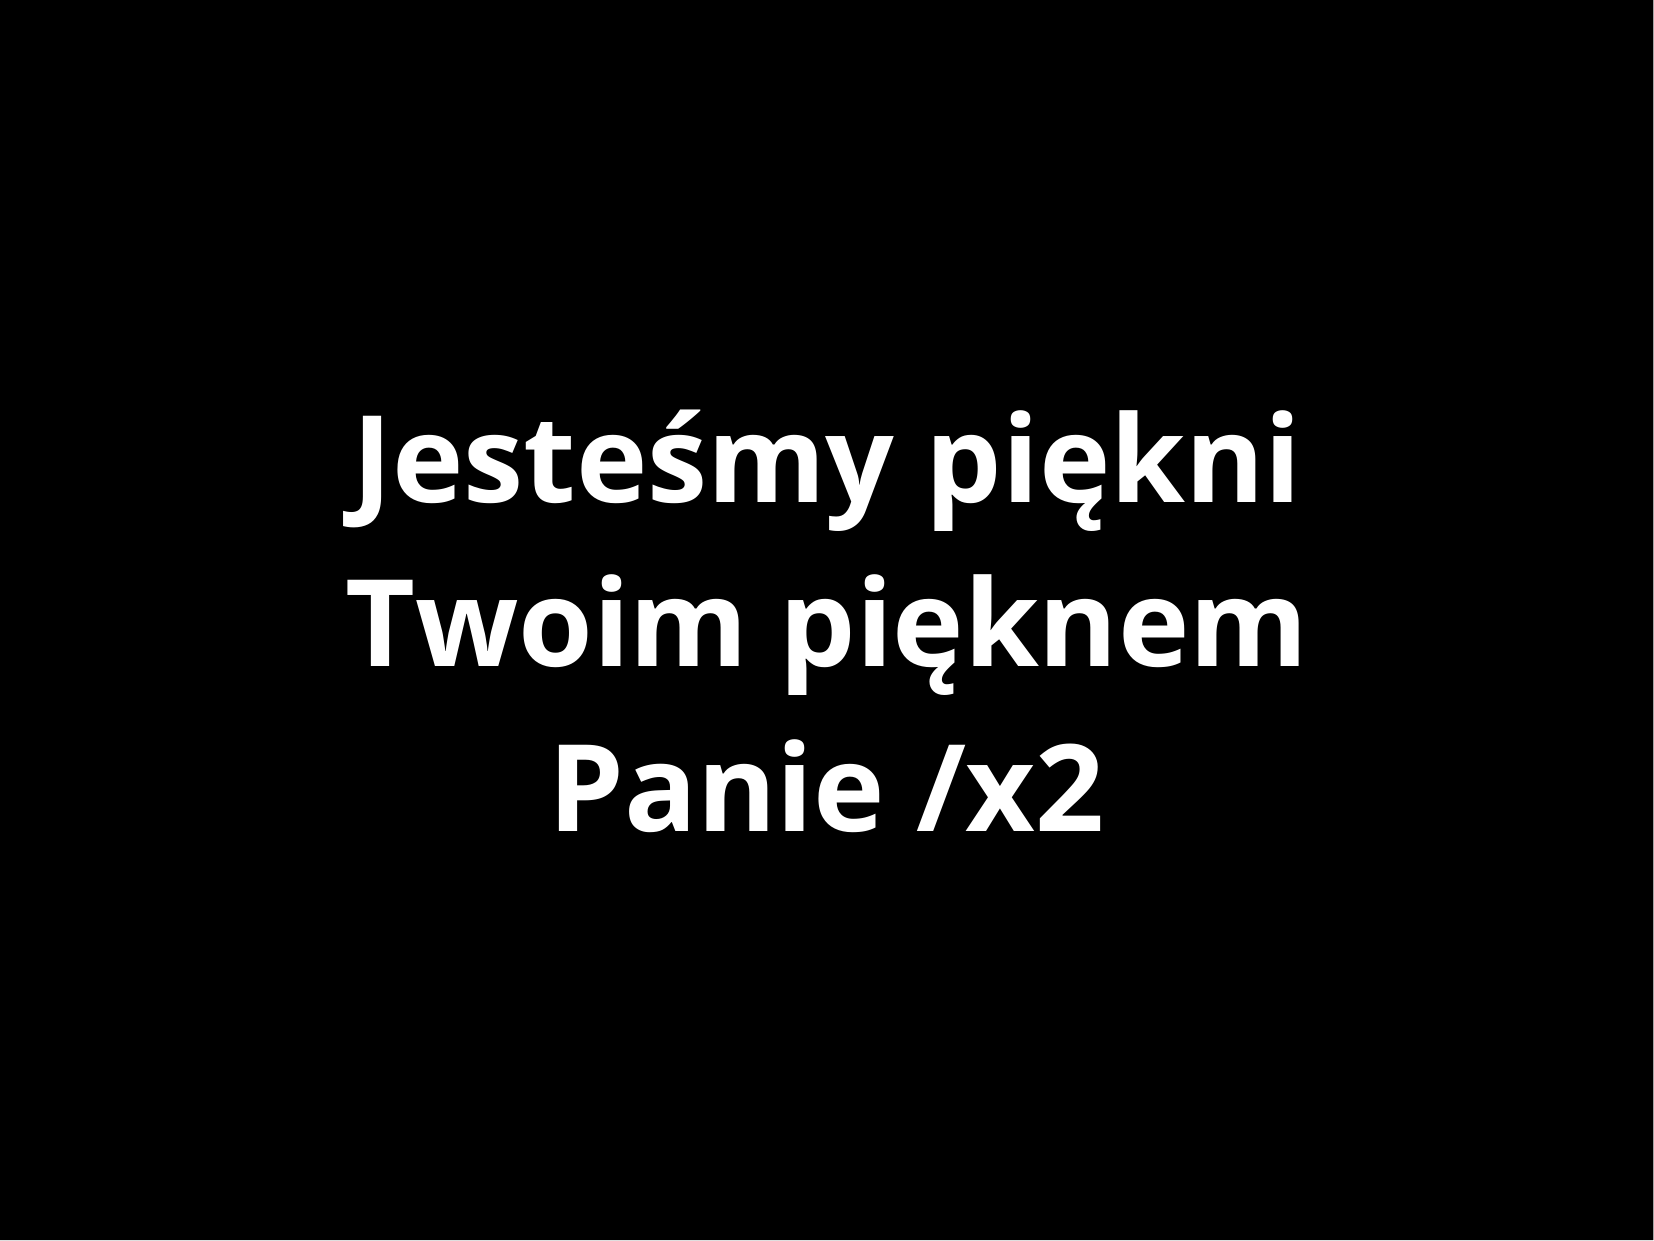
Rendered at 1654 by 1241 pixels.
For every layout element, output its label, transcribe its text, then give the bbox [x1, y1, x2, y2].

title Jesteśmy piękni Twoim pięknem Panie /x2 [0, 0, 1654, 1241]
